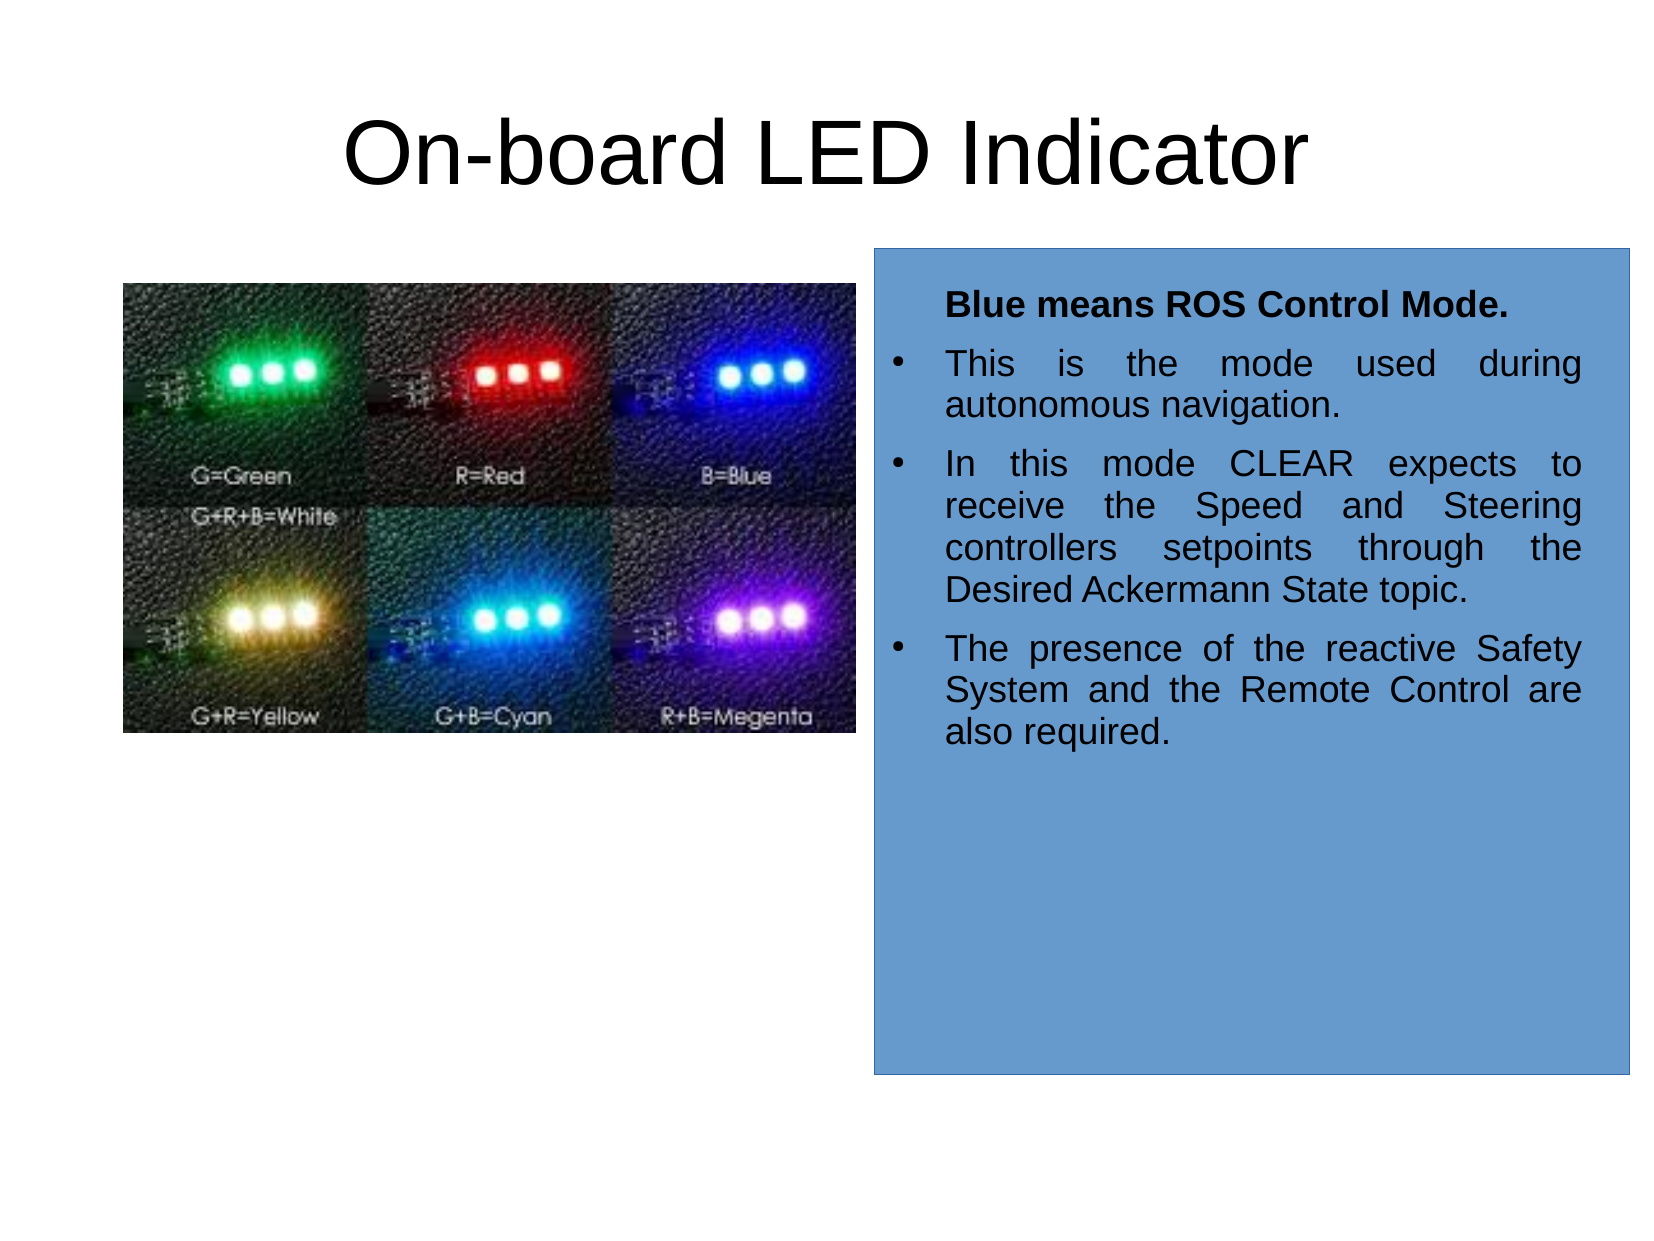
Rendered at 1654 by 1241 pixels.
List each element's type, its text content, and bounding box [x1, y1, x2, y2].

text_box [874, 248, 1630, 1075]
list Blue means ROS Control Mode. This is the mode used during autonomous navigation. In this mode CLEAR expects to receive the Speed and Steering controllers setpoints through the Desired Ackermann State topic. The presence of the reactive Safety System and the Remote Control are also required. [874, 283, 1583, 1003]
picture [123, 283, 856, 733]
title On-board LED Indicator [82, 49, 1571, 257]
